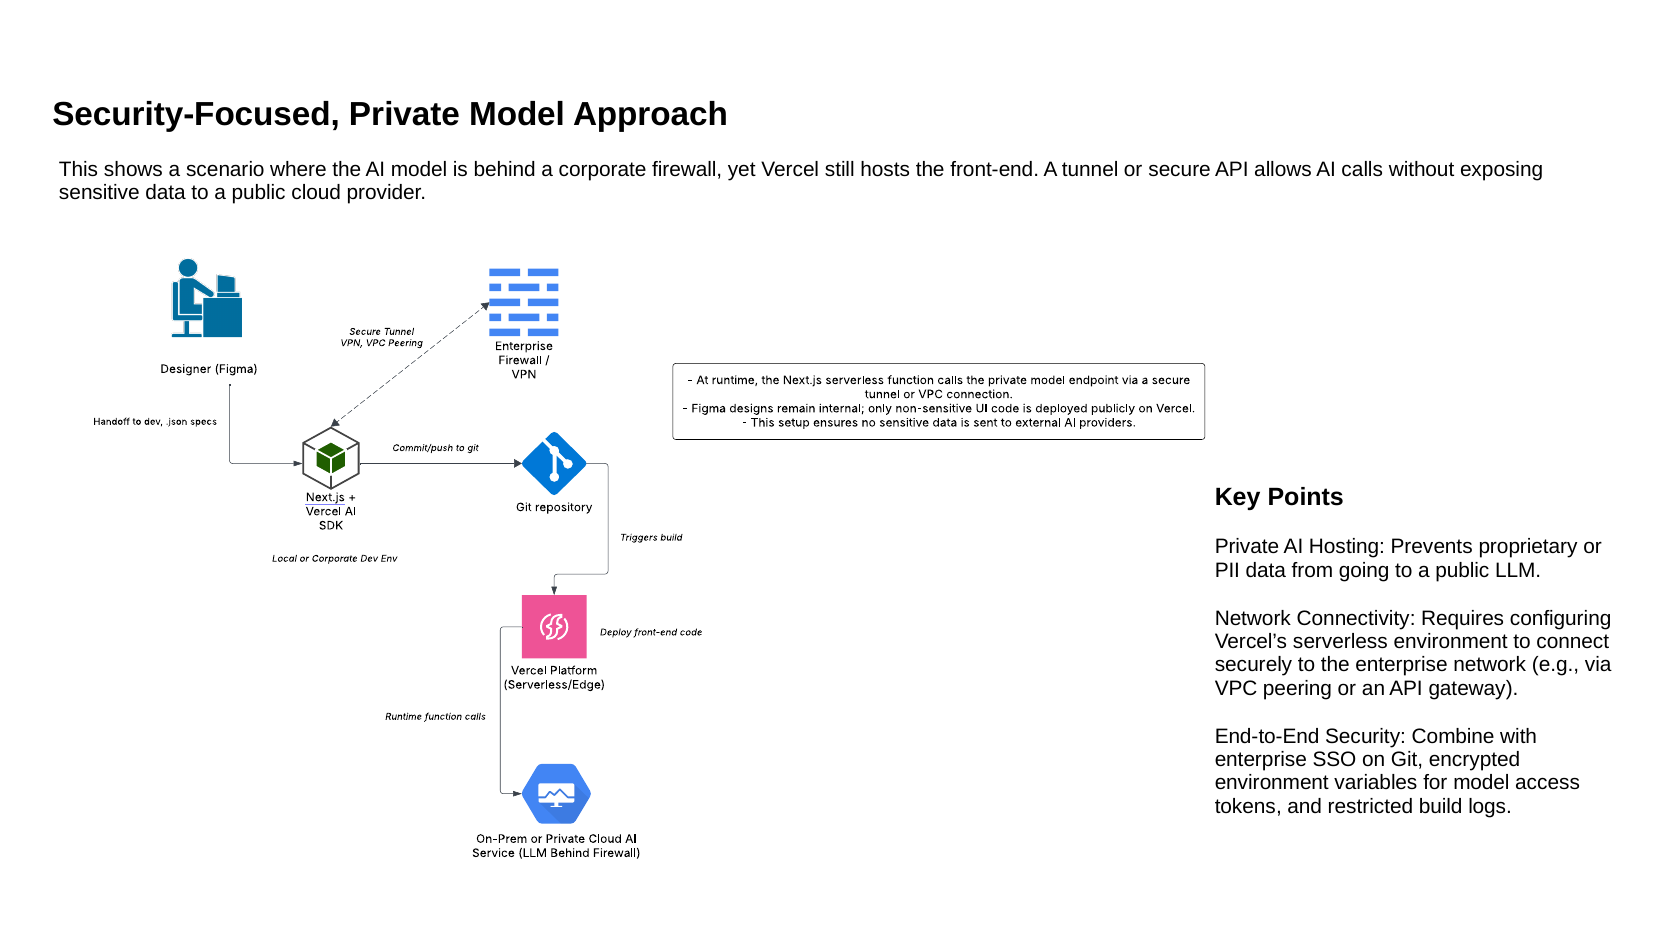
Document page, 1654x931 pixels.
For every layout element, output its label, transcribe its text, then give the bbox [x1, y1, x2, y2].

text_box Security-Focused, Private Model Approach [37, 87, 987, 151]
text_box This shows a scenario where the AI model is behind a corporate firewall, yet Vercel still hosts the front-end. A tunnel or secure API allows AI calls without exposing sensitive data to a public cloud provider. [44, 150, 1613, 226]
text_box Key Points Private AI Hosting: Prevents proprietary or PII data from going to a public LLM. Network Connectivity: Requires configuring Vercel’s serverless environment to connect securely to the enterprise network (e.g., via VPC peering or an API gateway). End-to-End Security: Combine with enterprise SSO on Git, encrypted environment variables for model access tokens, and restricted build logs. [1200, 475, 1647, 826]
picture [2, 187, 1272, 919]
